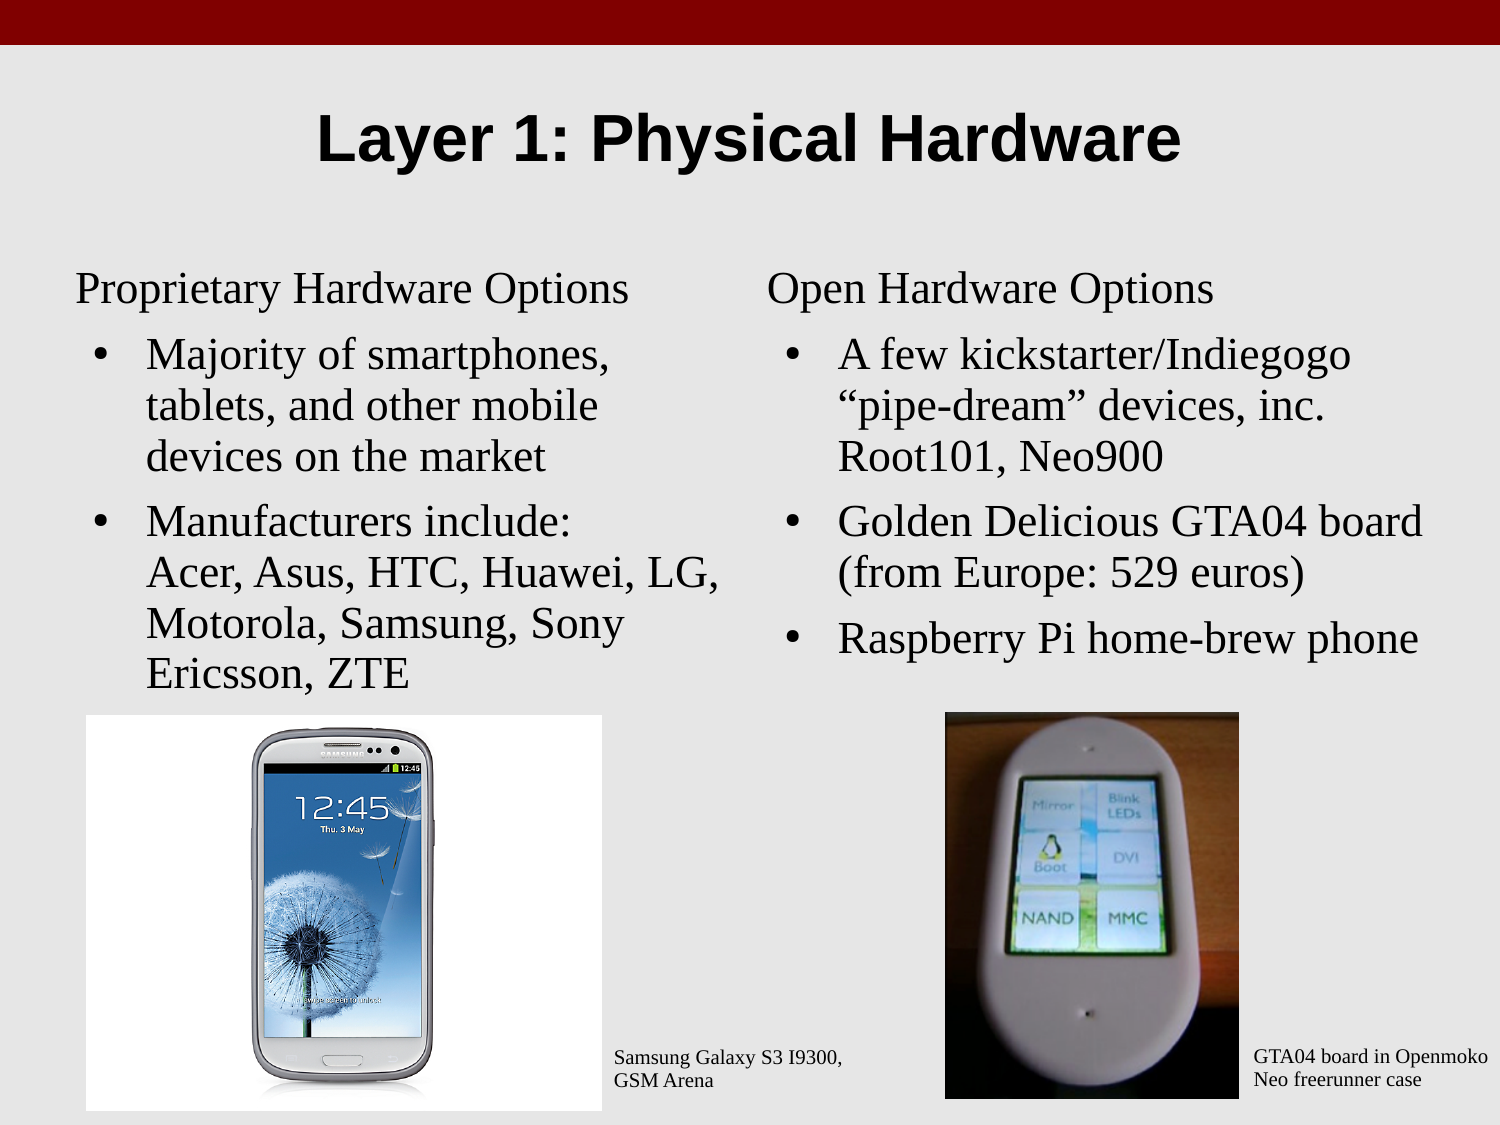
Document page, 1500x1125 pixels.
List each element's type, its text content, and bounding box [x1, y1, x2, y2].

picture [86, 715, 602, 1111]
picture [945, 712, 1239, 1099]
list Proprietary Hardware Options Majority of smartphones, tablets, and other mobile devices on the market Manufacturers include: Acer, Asus, HTC, Huawei, LG, Motorola, Samsung, Sony Ericsson, ZTE [75, 263, 734, 863]
text_box GTA04 board in Openmoko Neo freerunner case [1238, 1037, 1500, 1099]
text_box Samsung Galaxy S3 I9300, GSM Arena [599, 1038, 876, 1100]
title Layer 1: Physical Hardware [75, 44, 1426, 233]
list Open Hardware Options A few kickstarter/Indiegogo “pipe-dream” devices, inc. Root101, Neo900 Golden Delicious GTA04 board (from Europe: 529 euros) Raspberry Pi home-brew phone [766, 263, 1426, 718]
